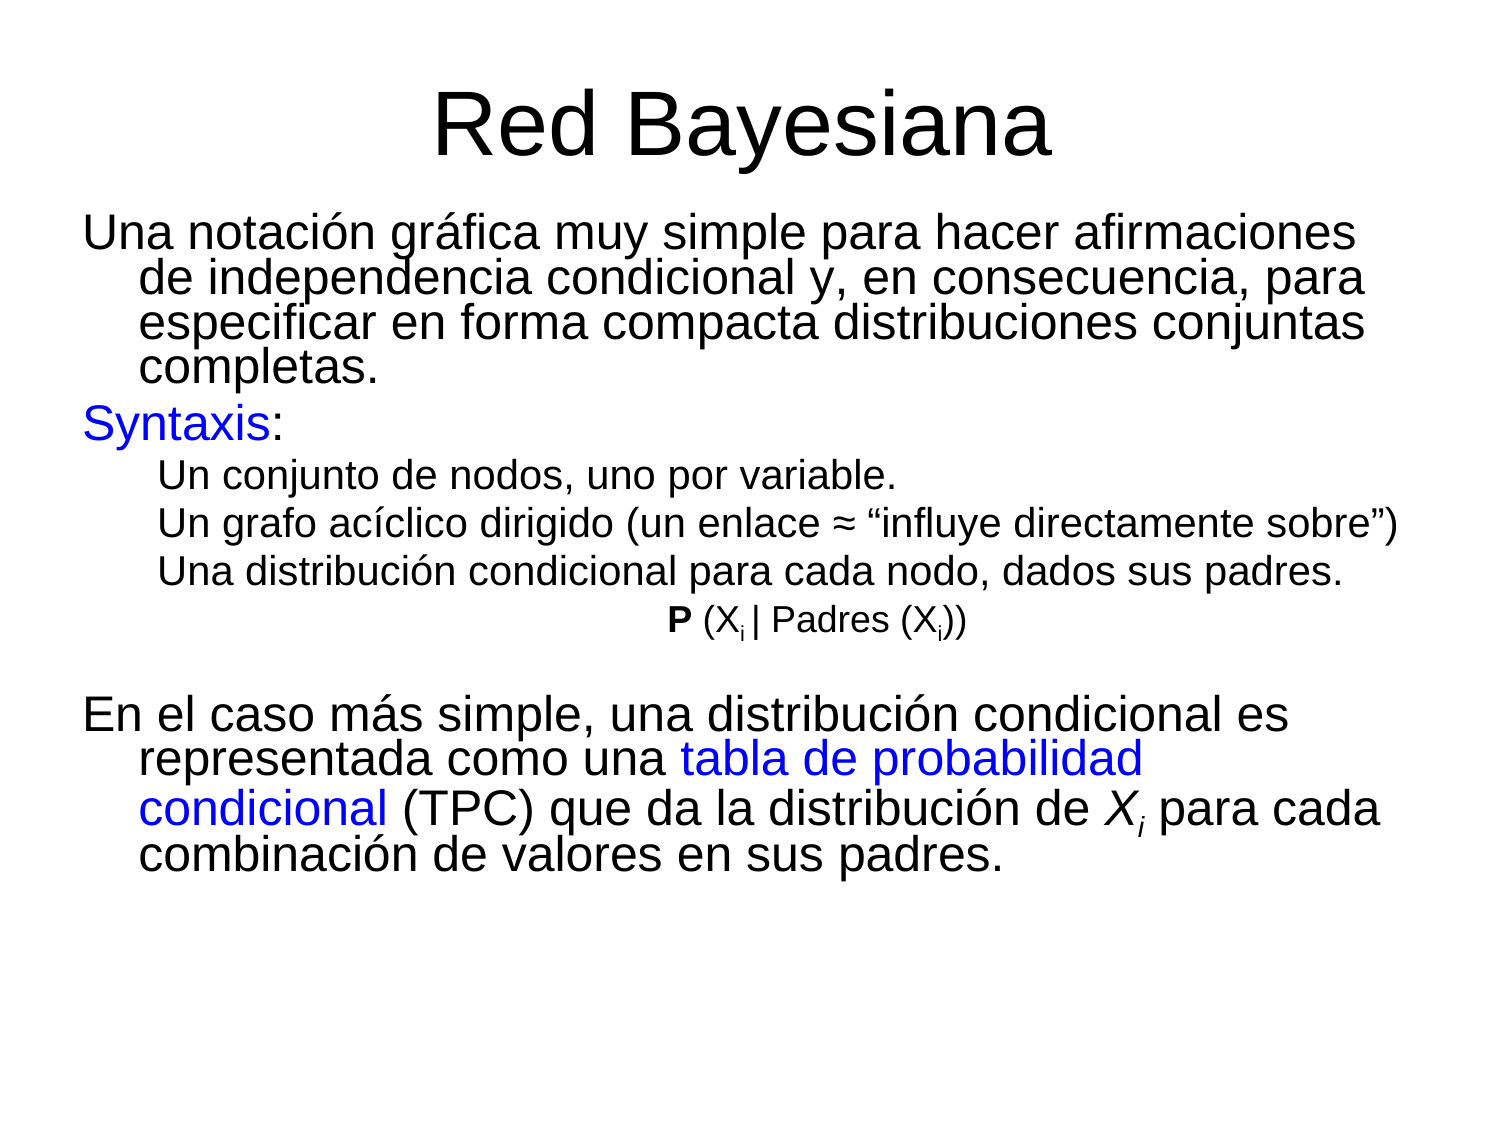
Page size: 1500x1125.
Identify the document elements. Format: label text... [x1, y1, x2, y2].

title Red Bayesiana [67, 29, 1418, 206]
list Una notación gráfica muy simple para hacer afirmaciones de independencia condicional y, en consecuencia, para especificar en forma compacta distribuciones conjuntas completas. Syntaxis: Un conjunto de nodos, uno por variable. Un grafo acíclico dirigido (un enlace ≈ “influye directamente sobre”) Una distribución condicional para cada nodo, dados sus padres. P (Xi | Padres (Xi)) En el caso más simple, una distribución condicional es representada como una tabla de probabilidad condicional (TPC) que da la distribución de Xi para cada combinación de valores en sus padres. [67, 206, 1418, 1002]
